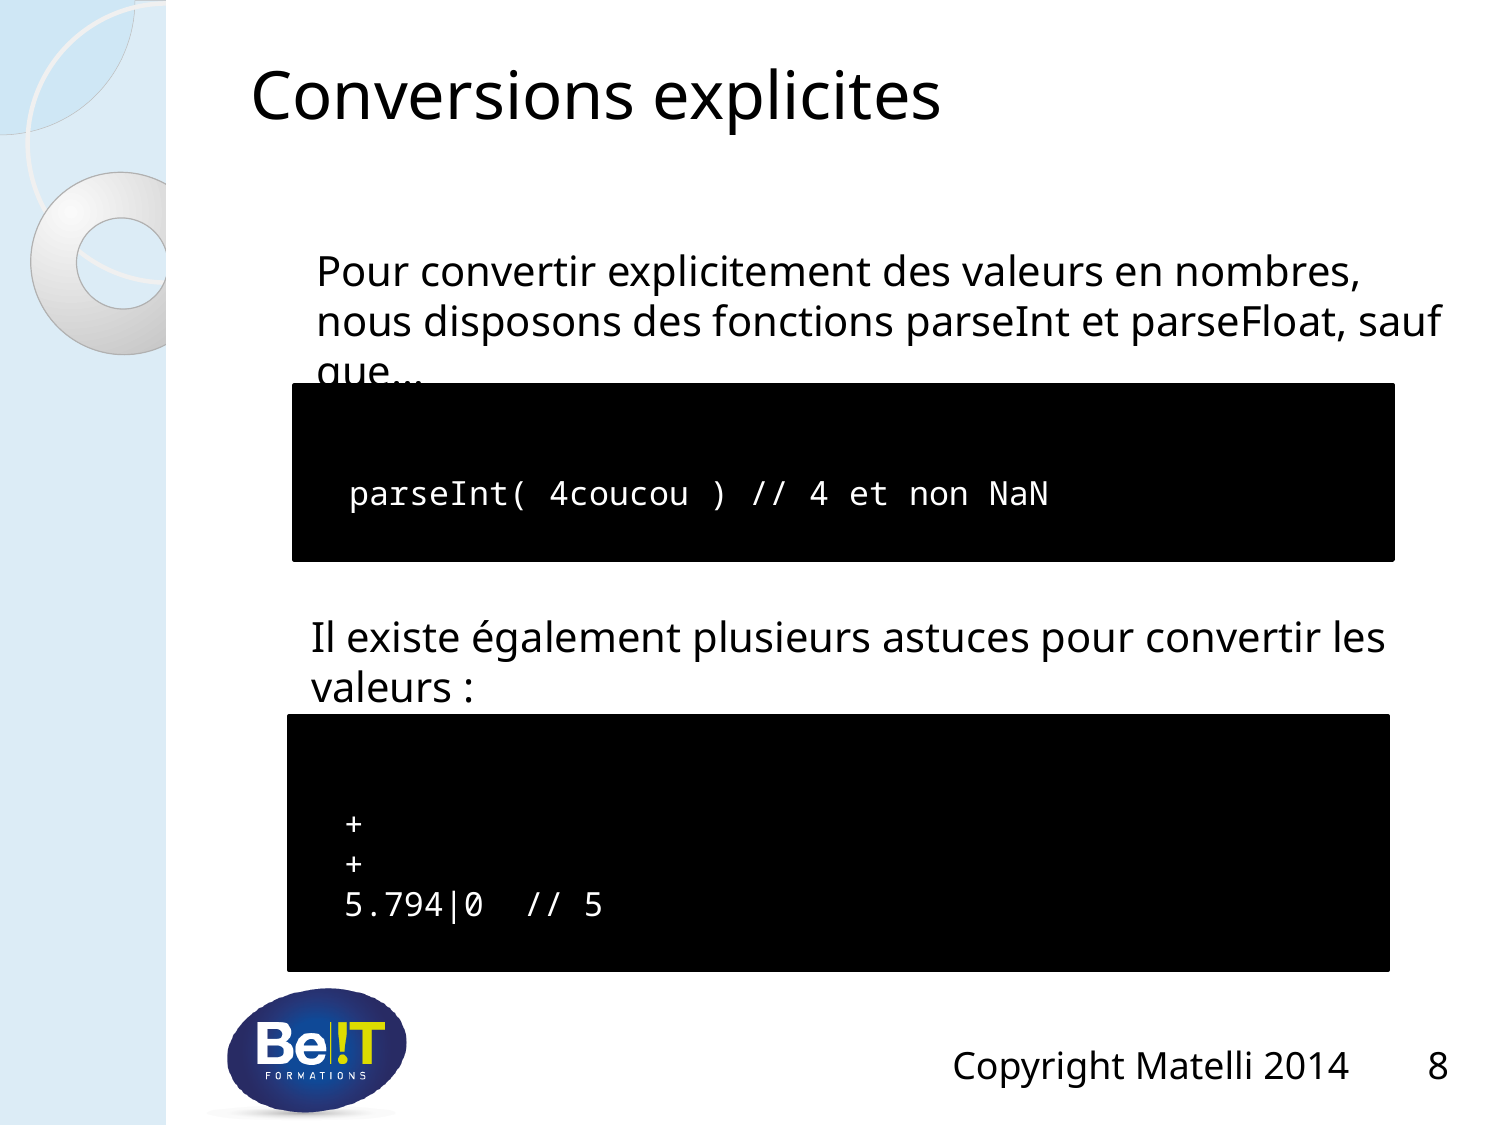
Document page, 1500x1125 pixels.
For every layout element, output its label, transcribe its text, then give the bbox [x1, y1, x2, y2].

list Pour convertir explicitement des valeurs en nombres, nous disposons des fonctions parseInt et parseFloat, sauf que… [235, 237, 1466, 445]
slide_number <numéro> [1413, 1034, 1488, 1113]
text_box Il existe également plusieurs astuces pour convertir les valeurs : [230, 603, 1461, 811]
title Conversions explicites [235, 45, 1466, 233]
footer Copyright Matelli 2014 [937, 1034, 1413, 1113]
picture [171, 977, 442, 1125]
text_box parseInt('08') // 0 ; pré-ES5 seulement parseInt('4coucou') // 4 et non NaN [294, 385, 1393, 560]
text_box 5 + "" // "5" +"5" // 5 +"5.2" // 5.2 5.794|0 // 5 [289, 715, 1388, 971]
